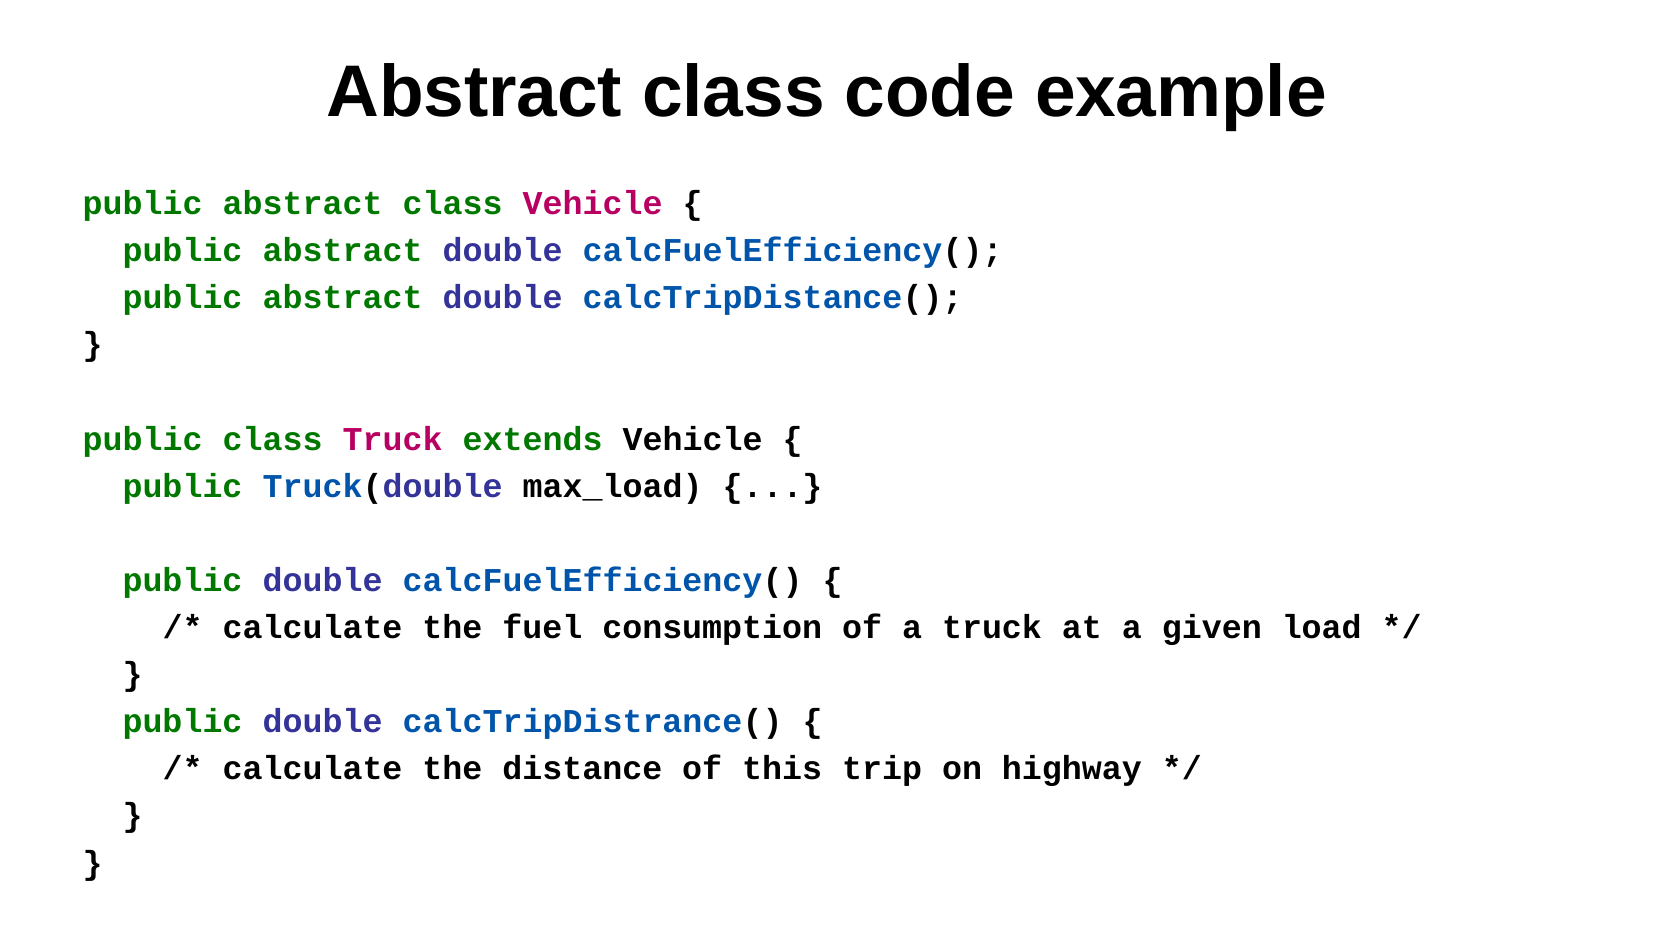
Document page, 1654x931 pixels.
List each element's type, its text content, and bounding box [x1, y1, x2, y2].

title Abstract class code example [82, 37, 1571, 147]
list public abstract class Vehicle { public abstract double calcFuelEfficiency(); public abstract double calcTripDistance(); } public class Truck extends Vehicle { public Truck(double max_load) {...} public double calcFuelEfficiency() { /* calculate the fuel consumption of a truck at a given load */ } public double calcTripDistrance() { /* calculate the distance of this trip on highway */ } } [82, 177, 1583, 886]
